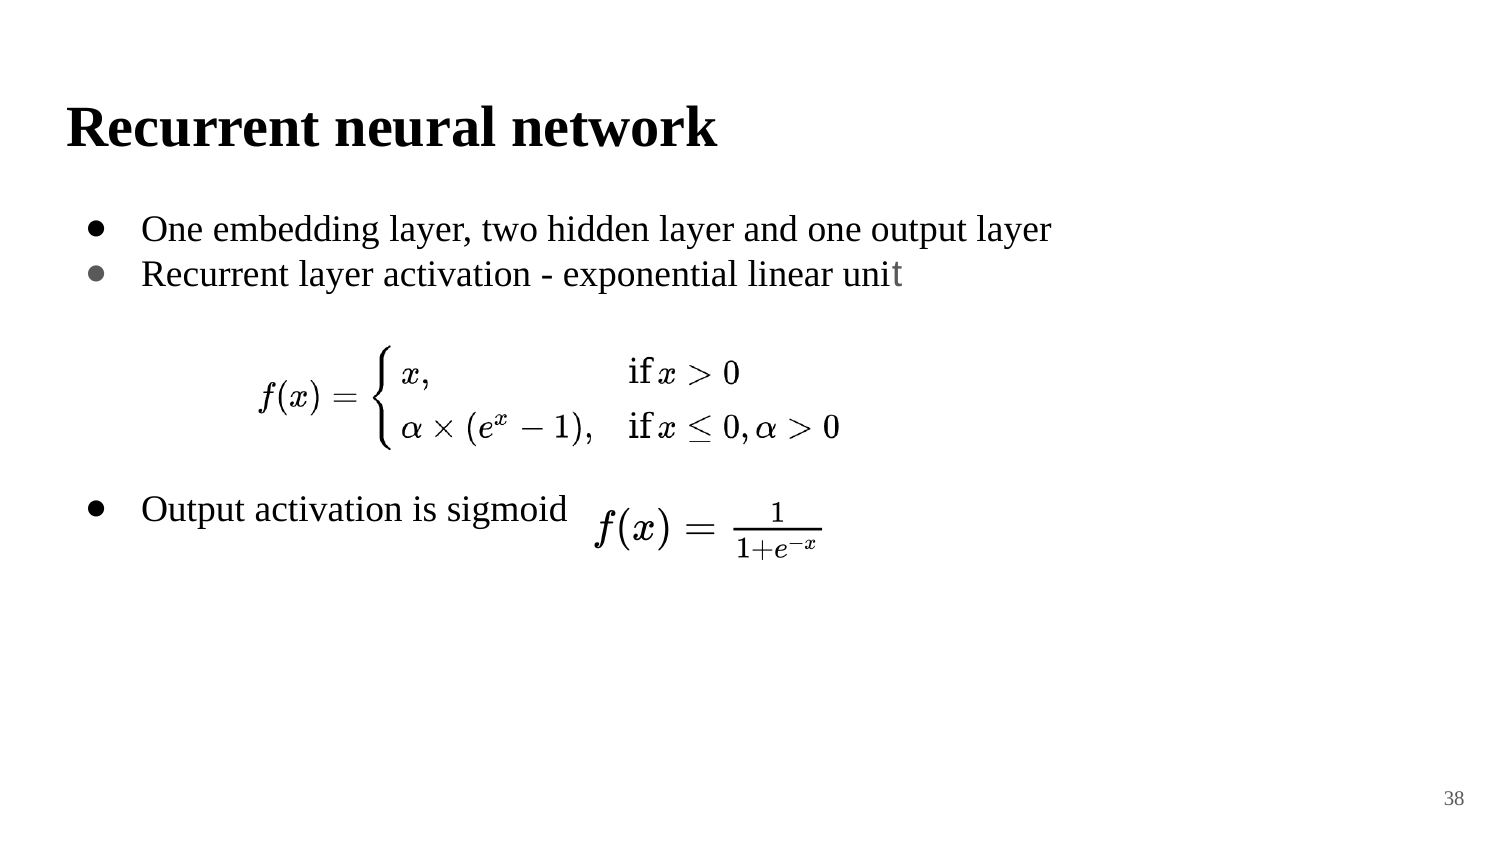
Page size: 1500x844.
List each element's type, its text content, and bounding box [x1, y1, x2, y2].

picture [592, 498, 827, 563]
slide_number <number> [1389, 764, 1480, 830]
title Recurrent neural network [51, 72, 1449, 167]
list One embedding layer, two hidden layer and one output layer Recurrent layer activation - exponential linear unit Output activation is sigmoid [51, 189, 1449, 750]
picture [256, 342, 846, 453]
